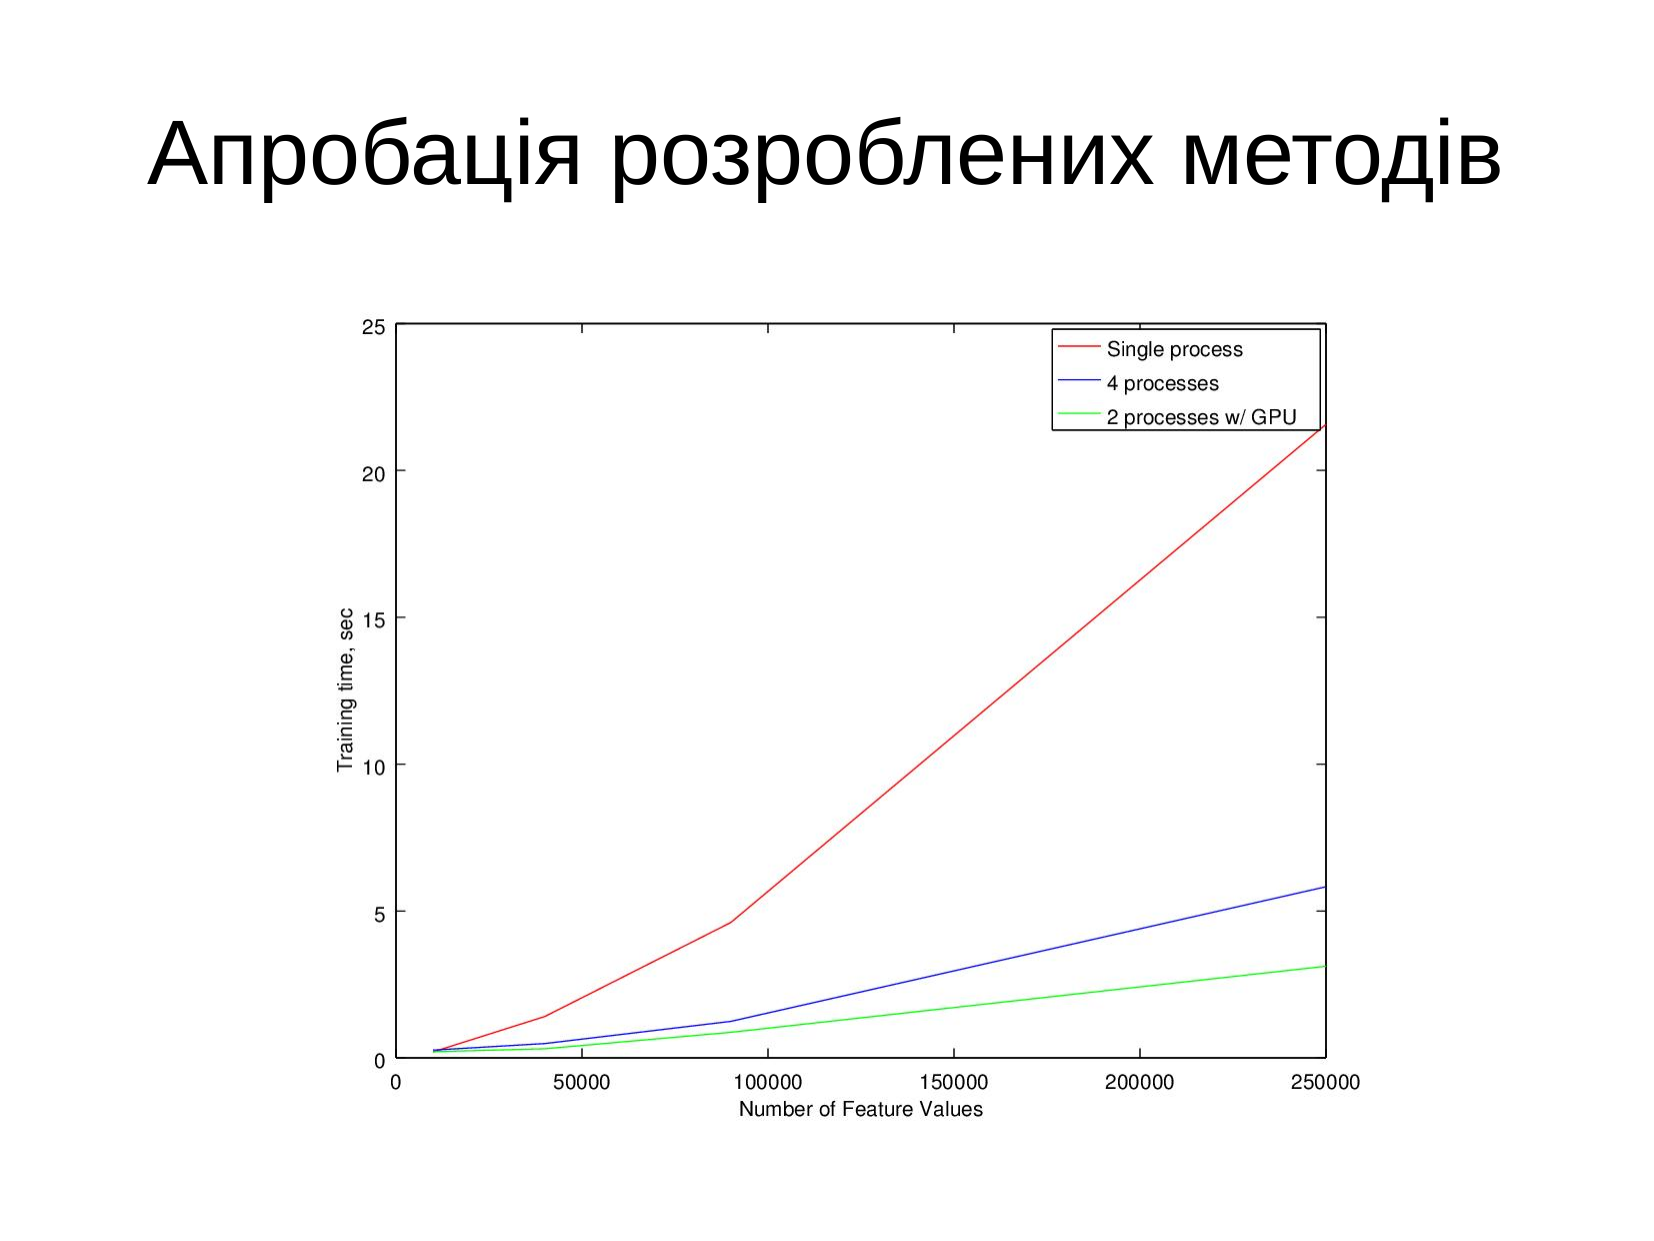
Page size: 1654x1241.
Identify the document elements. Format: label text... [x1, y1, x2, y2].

title Апробація розроблених методів [82, 49, 1571, 257]
picture [240, 256, 1440, 1157]
